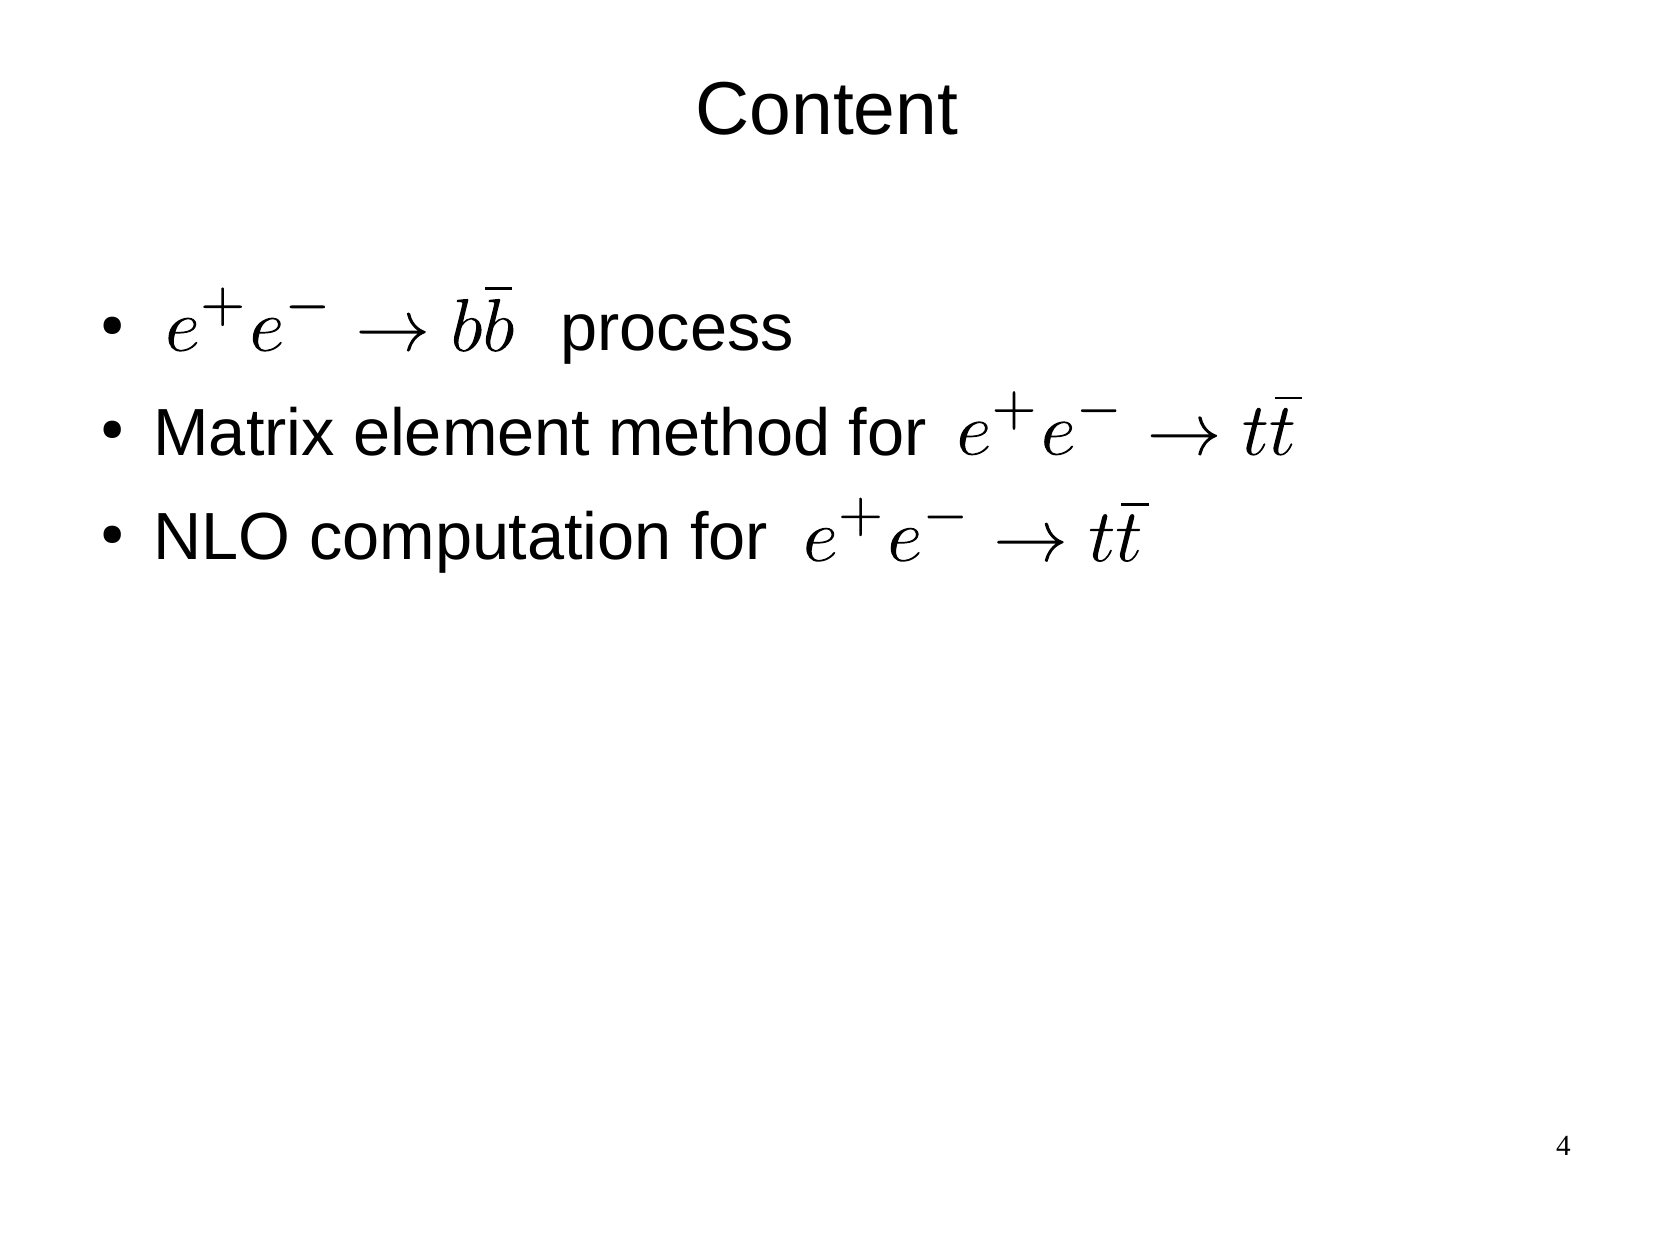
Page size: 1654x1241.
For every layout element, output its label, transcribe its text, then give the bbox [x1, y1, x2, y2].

text_box [956, 391, 1307, 456]
text_box [165, 287, 518, 352]
text_box [802, 497, 1154, 562]
title Content [82, 49, 1571, 169]
list process Matrix element method for NLO computation for [82, 290, 1571, 1010]
